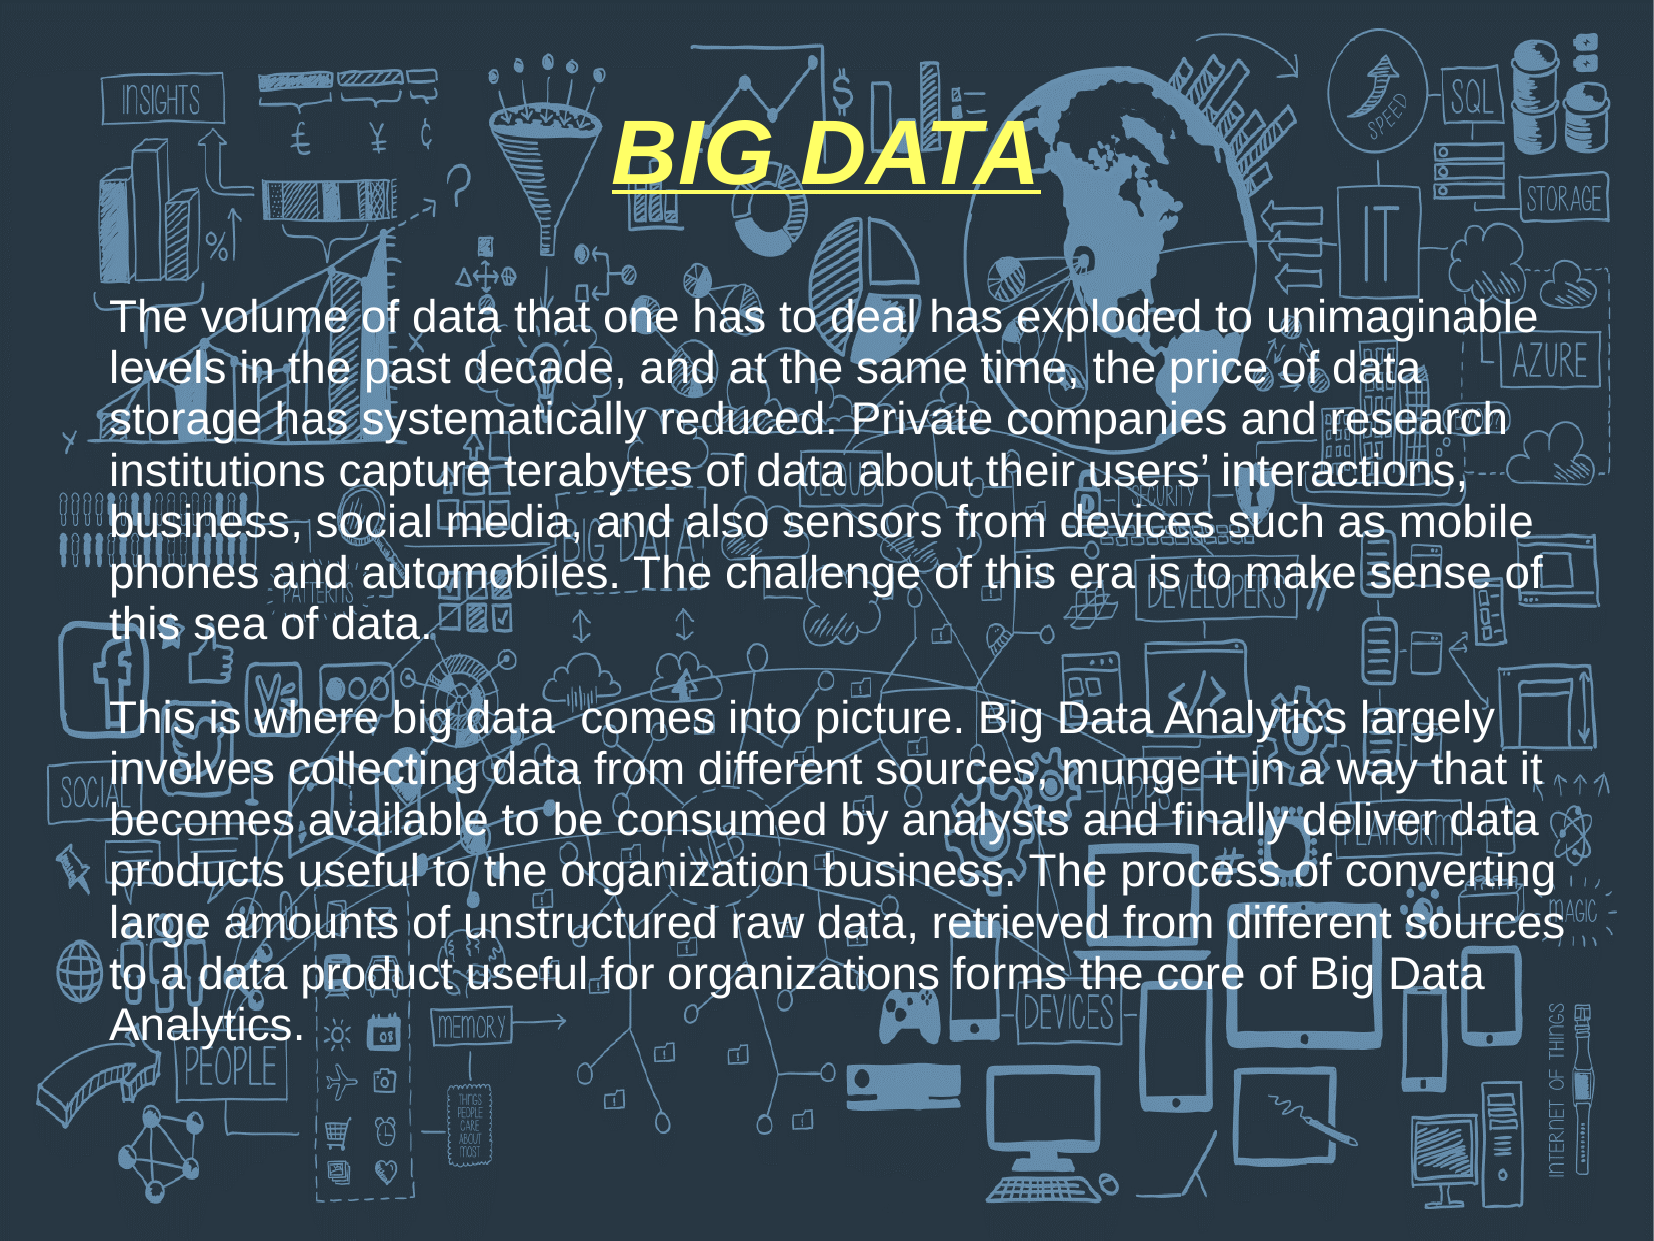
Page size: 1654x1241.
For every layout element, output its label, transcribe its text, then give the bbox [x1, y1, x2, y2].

picture [0, 0, 1654, 1241]
text_box The volume of data that one has to deal has exploded to unimaginable levels in the past decade, and at the same time, the price of data storage has systematically reduced. Private companies and research institutions capture terabytes of data about their users’ interactions, business, social media, and also sensors from devices such as mobile phones and automobiles. The challenge of this era is to make sense of this sea of data. This is where big data comes into picture. Big Data Analytics largely involves collecting data from different sources, munge it in a way that it becomes available to be consumed by analysts and finally deliver data products useful to the organization business. The process of converting large amounts of unstructured raw data, retrieved from different sources to a data product useful for organizations forms the core of Big Data Analytics. [94, 283, 1595, 1058]
title BIG DATA [82, 49, 1571, 257]
